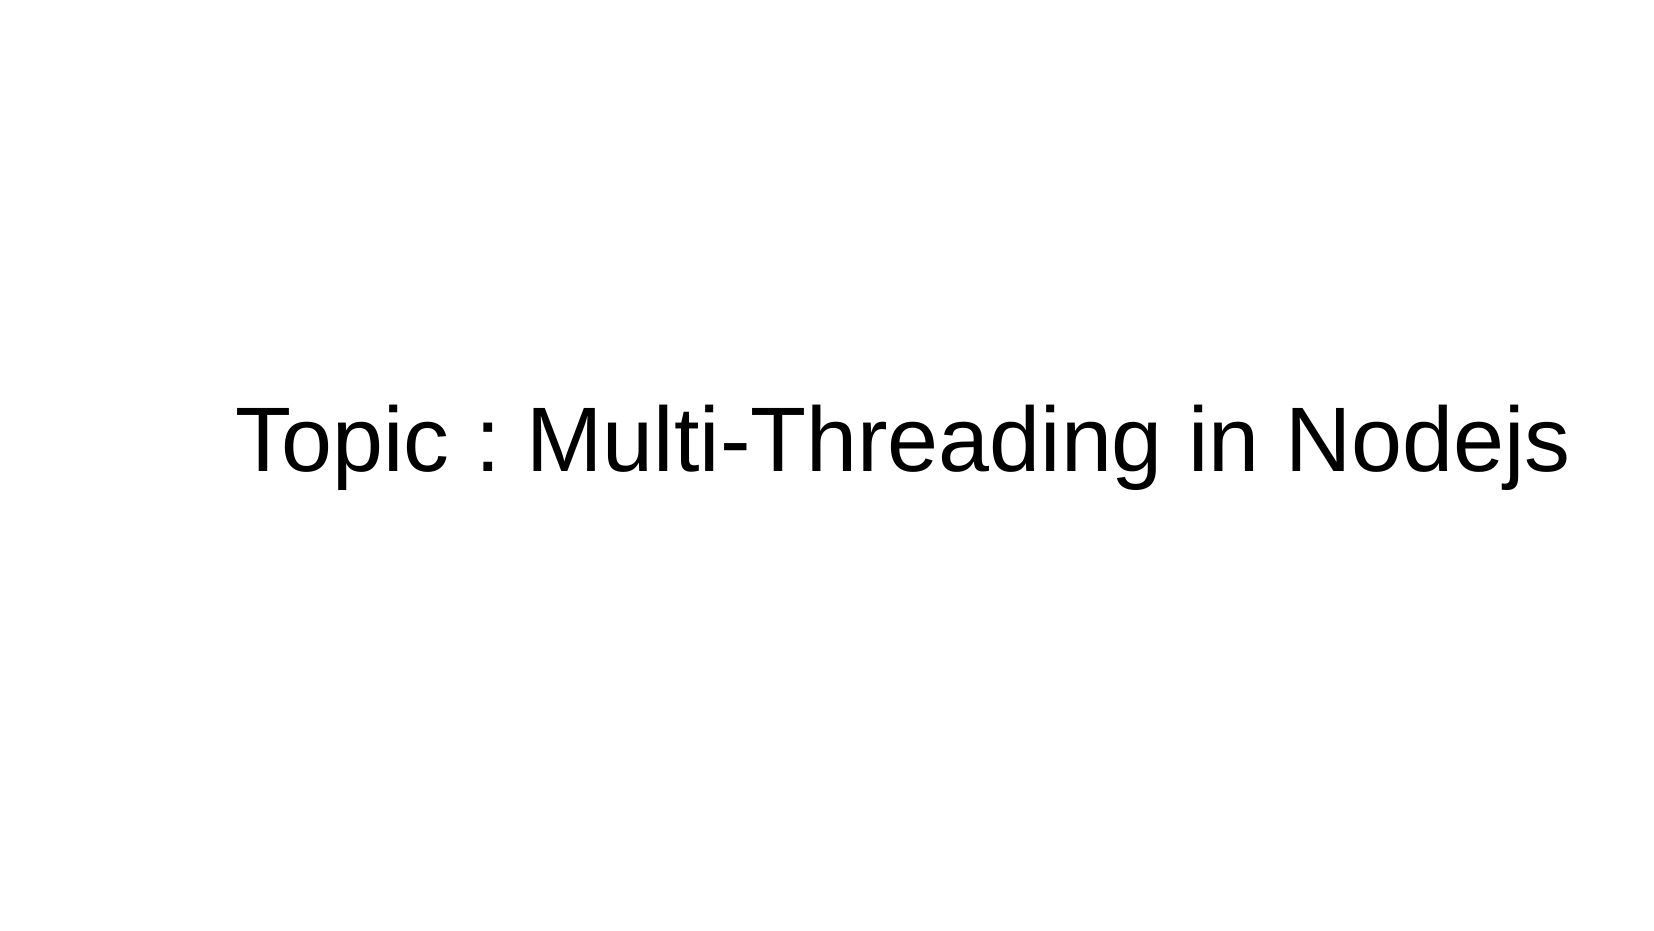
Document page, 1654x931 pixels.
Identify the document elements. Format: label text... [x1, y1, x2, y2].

title Topic : Multi-Threading in Nodejs [124, 337, 1613, 543]
